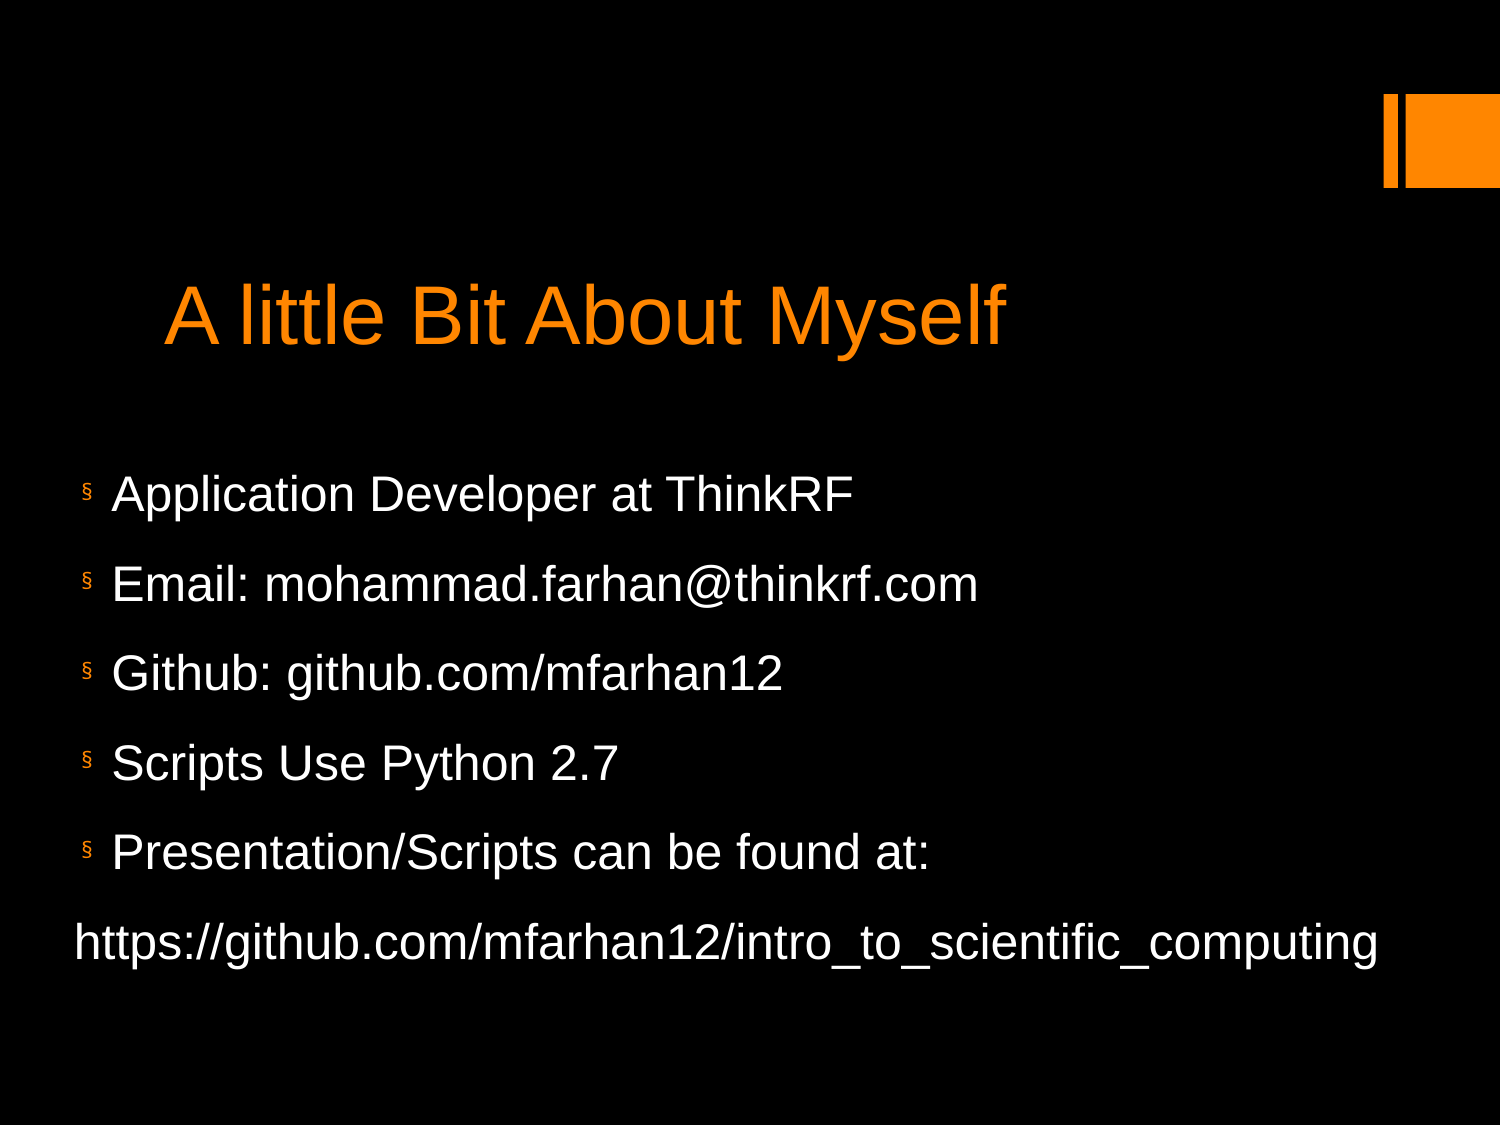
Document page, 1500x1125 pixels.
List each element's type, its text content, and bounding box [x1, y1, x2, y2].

list Application Developer at ThinkRF Email: mohammad.farhan@thinkrf.com Github: github.com/mfarhan12 Scripts Use Python 2.7 Presentation/Scripts can be found at: https://github.com/mfarhan12/intro_to_scientific_computing [59, 454, 1460, 1108]
title A little Bit About Myself [150, 253, 1350, 443]
